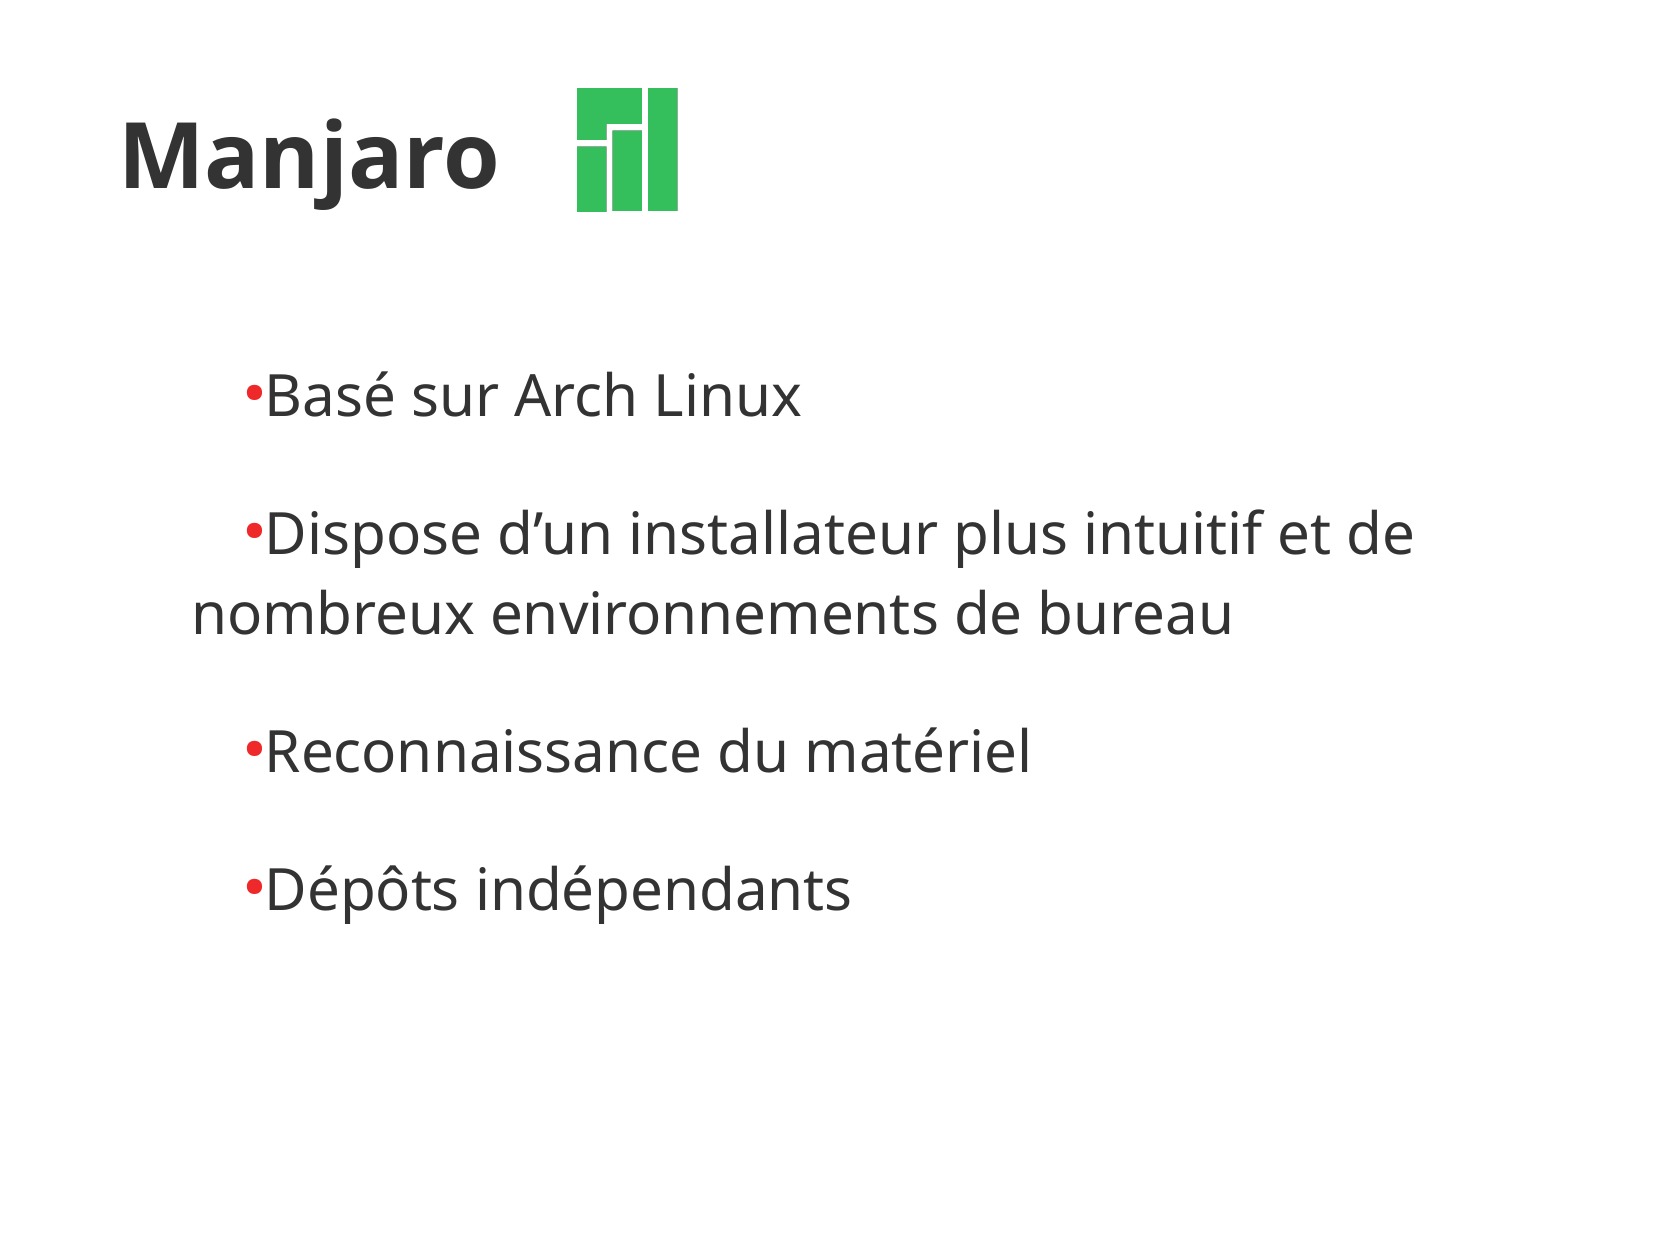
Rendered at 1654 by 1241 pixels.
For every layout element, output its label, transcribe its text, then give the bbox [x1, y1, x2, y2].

picture [555, 74, 697, 222]
list Basé sur Arch Linux Dispose d’un installateur plus intuitif et de nombreux environnements de bureau Reconnaissance du matériel Dépôts indépendants [118, 354, 1536, 1074]
title Manjaro [118, 49, 1571, 257]
